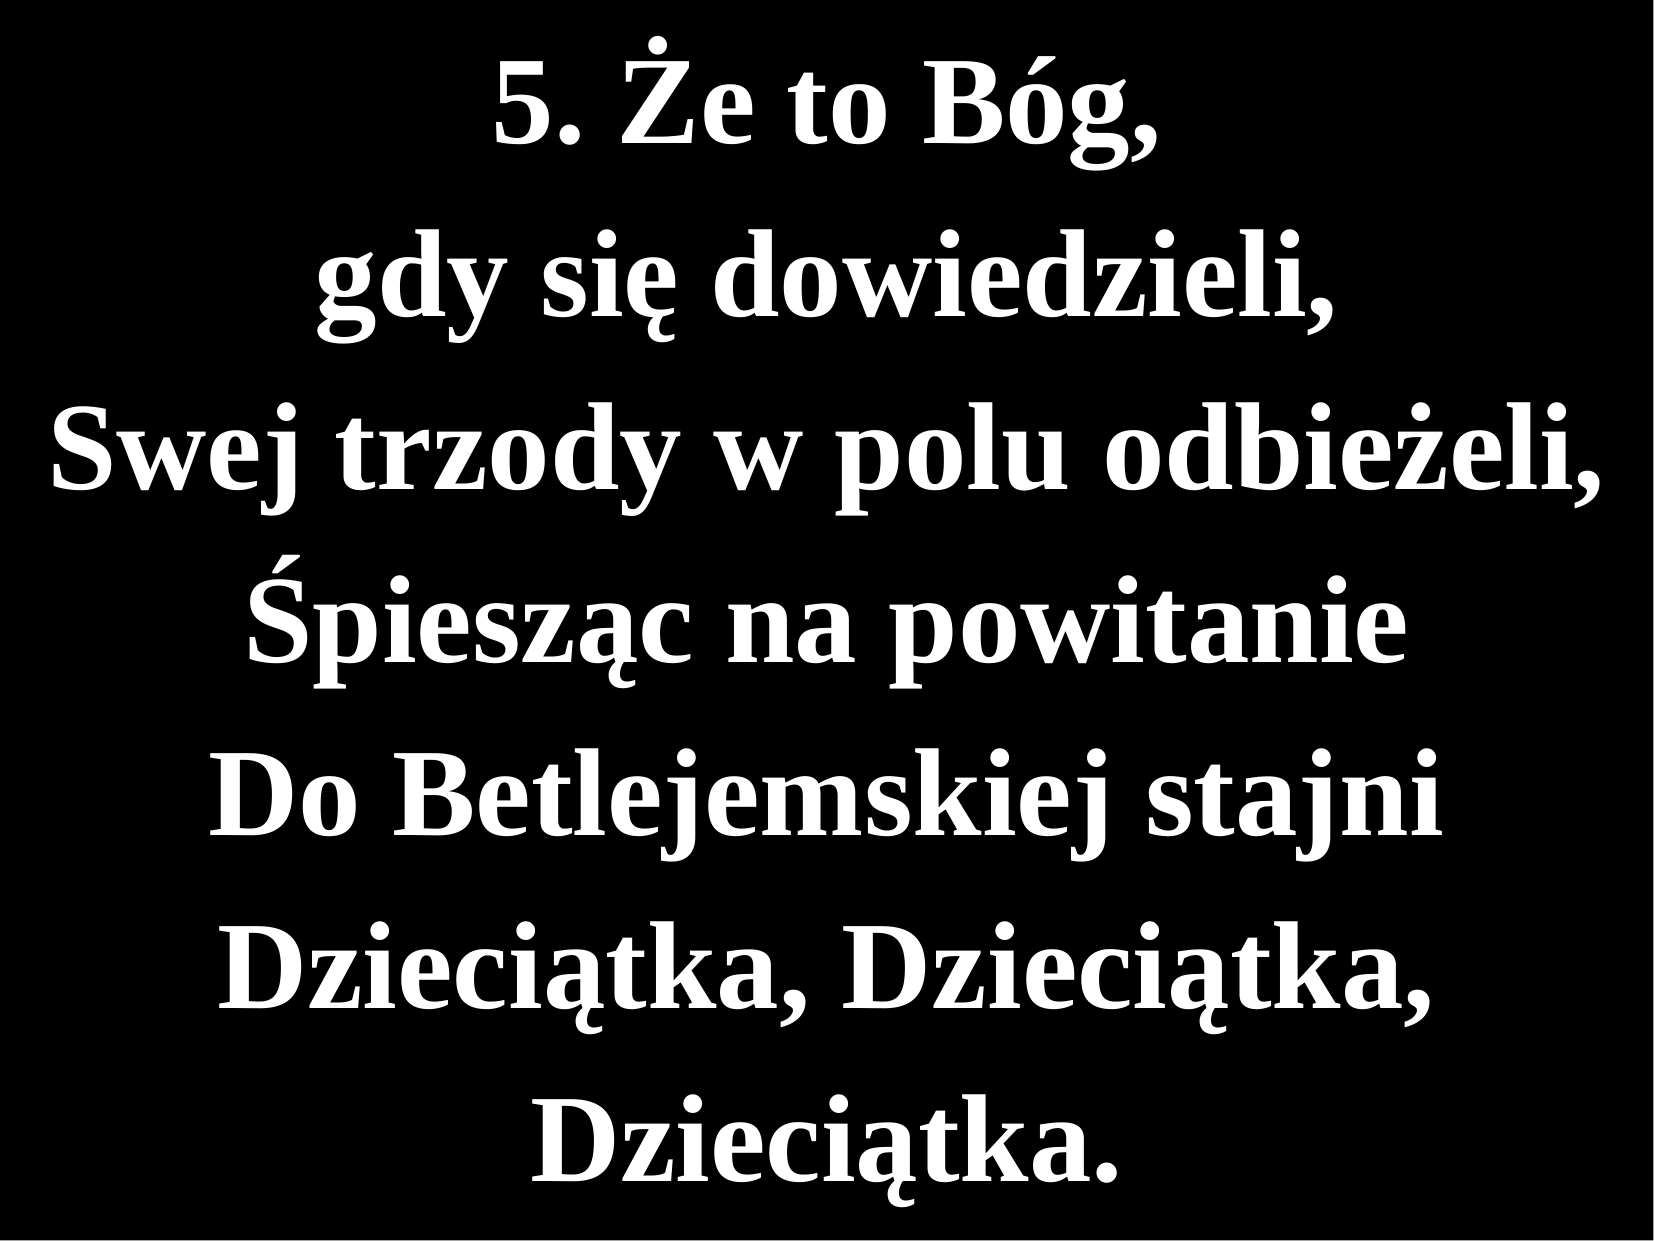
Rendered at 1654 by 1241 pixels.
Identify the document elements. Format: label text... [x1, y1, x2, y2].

title 5. Że to Bóg, ppp gdy się dowiedzieli, ppp Swej trzody w polu odbieżeli, ppp Śpiesząc na powitanie ppp Do Betlejemskiej stajni ppp Dzieciątka, Dzieciątka, ppp Dzieciątka. [0, 0, 1654, 1241]
